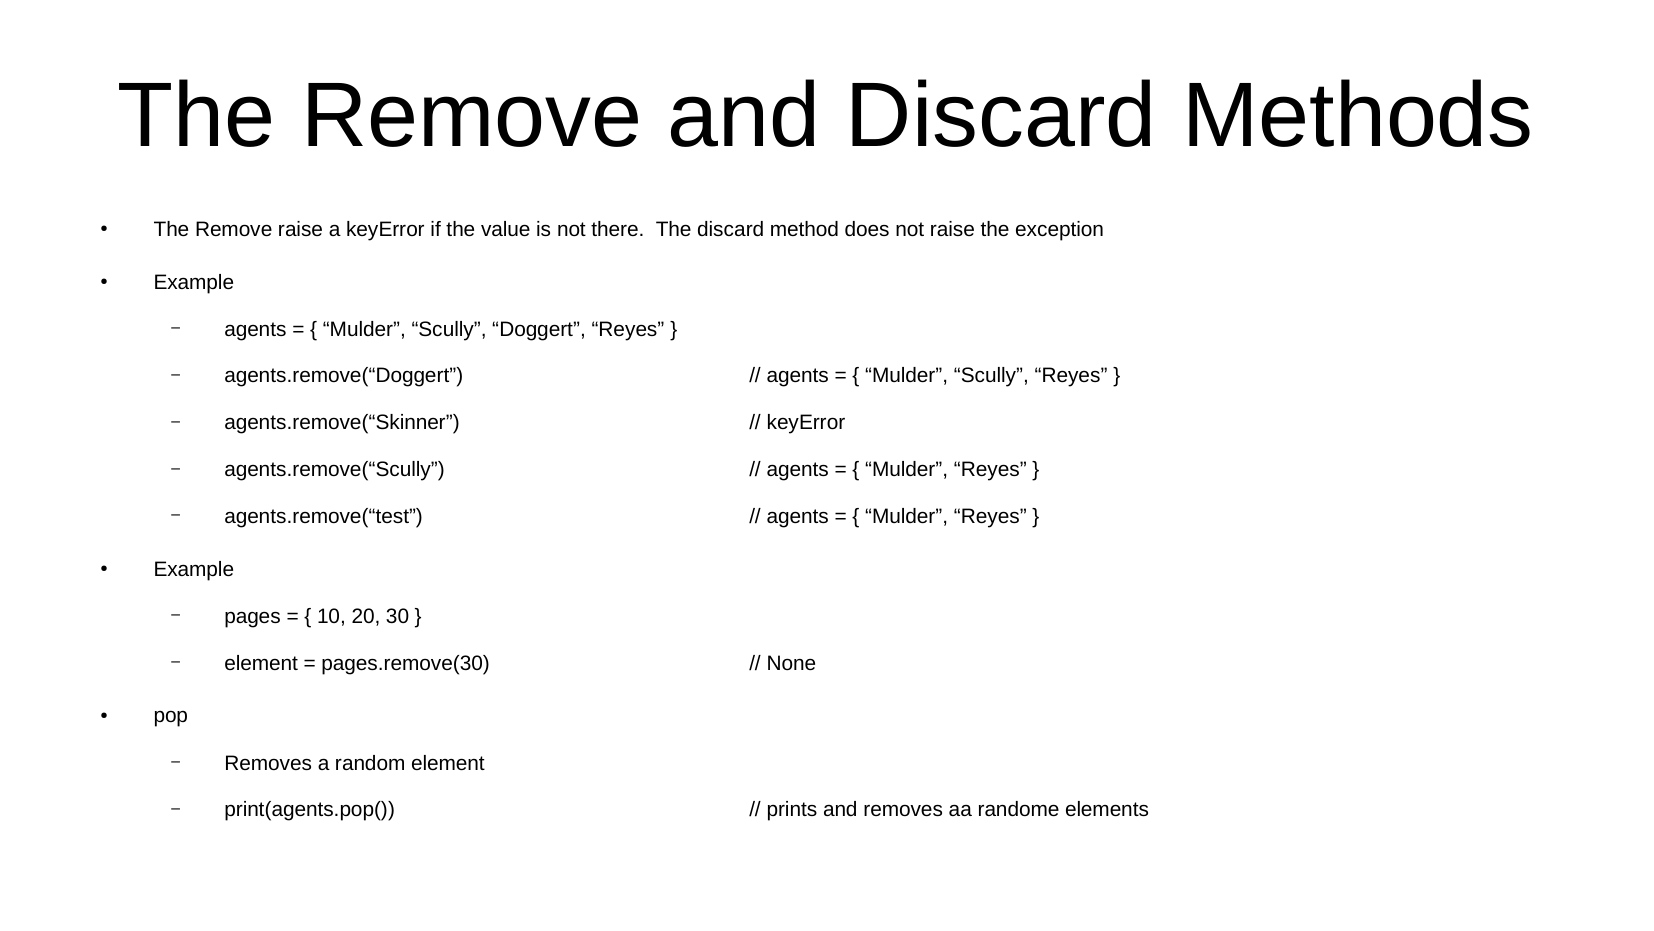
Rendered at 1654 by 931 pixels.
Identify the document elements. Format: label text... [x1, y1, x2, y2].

title The Remove and Discard Methods [82, 37, 1571, 193]
list The Remove raise a keyError if the value is not there. The discard method does not raise the exception Example agents = { “Mulder”, “Scully”, “Doggert”, “Reyes” } agents.remove(“Doggert”) // agents = { “Mulder”, “Scully”, “Reyes” } agents.remove(“Skinner”) // keyError agents.remove(“Scully”) // agents = { “Mulder”, “Reyes” } agents.remove(“test”) // agents = { “Mulder”, “Reyes” } Example pages = { 10, 20, 30 } element = pages.remove(30) // None pop Removes a random element print(agents.pop()) // prints and removes aa randome elements [82, 217, 1636, 931]
